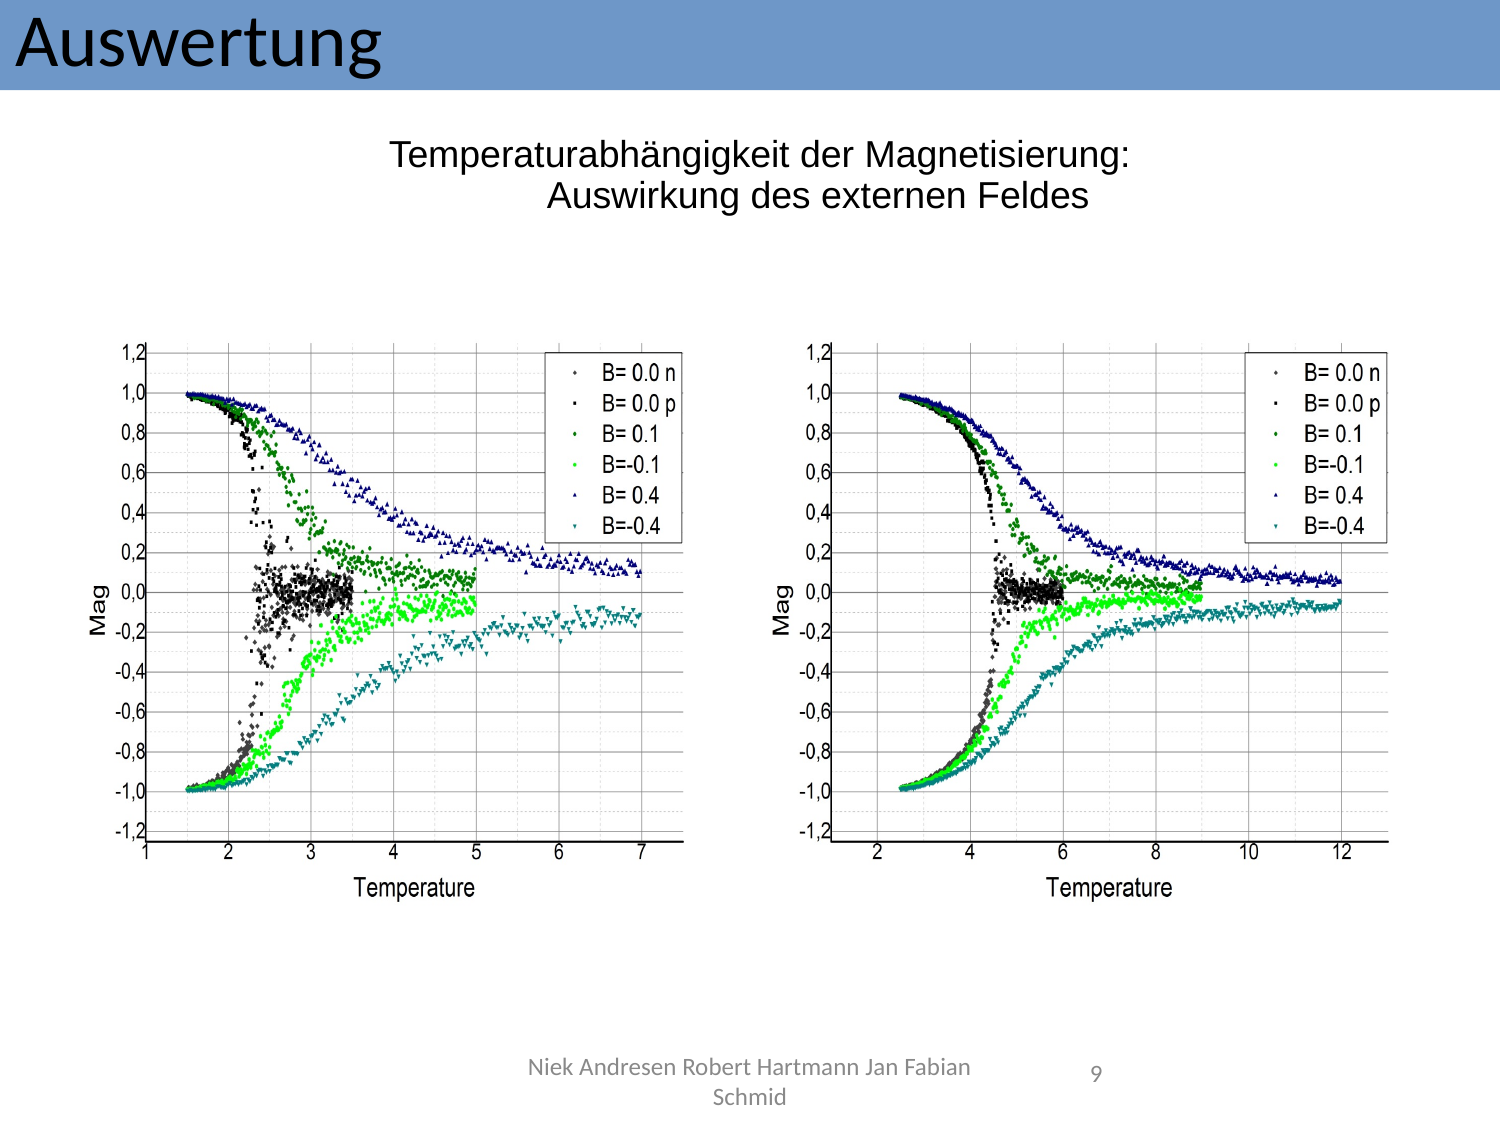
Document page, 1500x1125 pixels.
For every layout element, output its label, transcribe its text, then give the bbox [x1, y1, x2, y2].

text_box <Nummer> [1074, 1042, 1426, 1103]
picture [5, 262, 1500, 957]
text_box Temperaturabhängigkeit der Magnetisierung: Auswirkung des externen Feldes [373, 125, 1146, 249]
text_box Niek Andresen Robert Hartmann Jan Fabian Schmid [512, 1042, 988, 1103]
text_box Auswertung [0, 0, 1500, 91]
